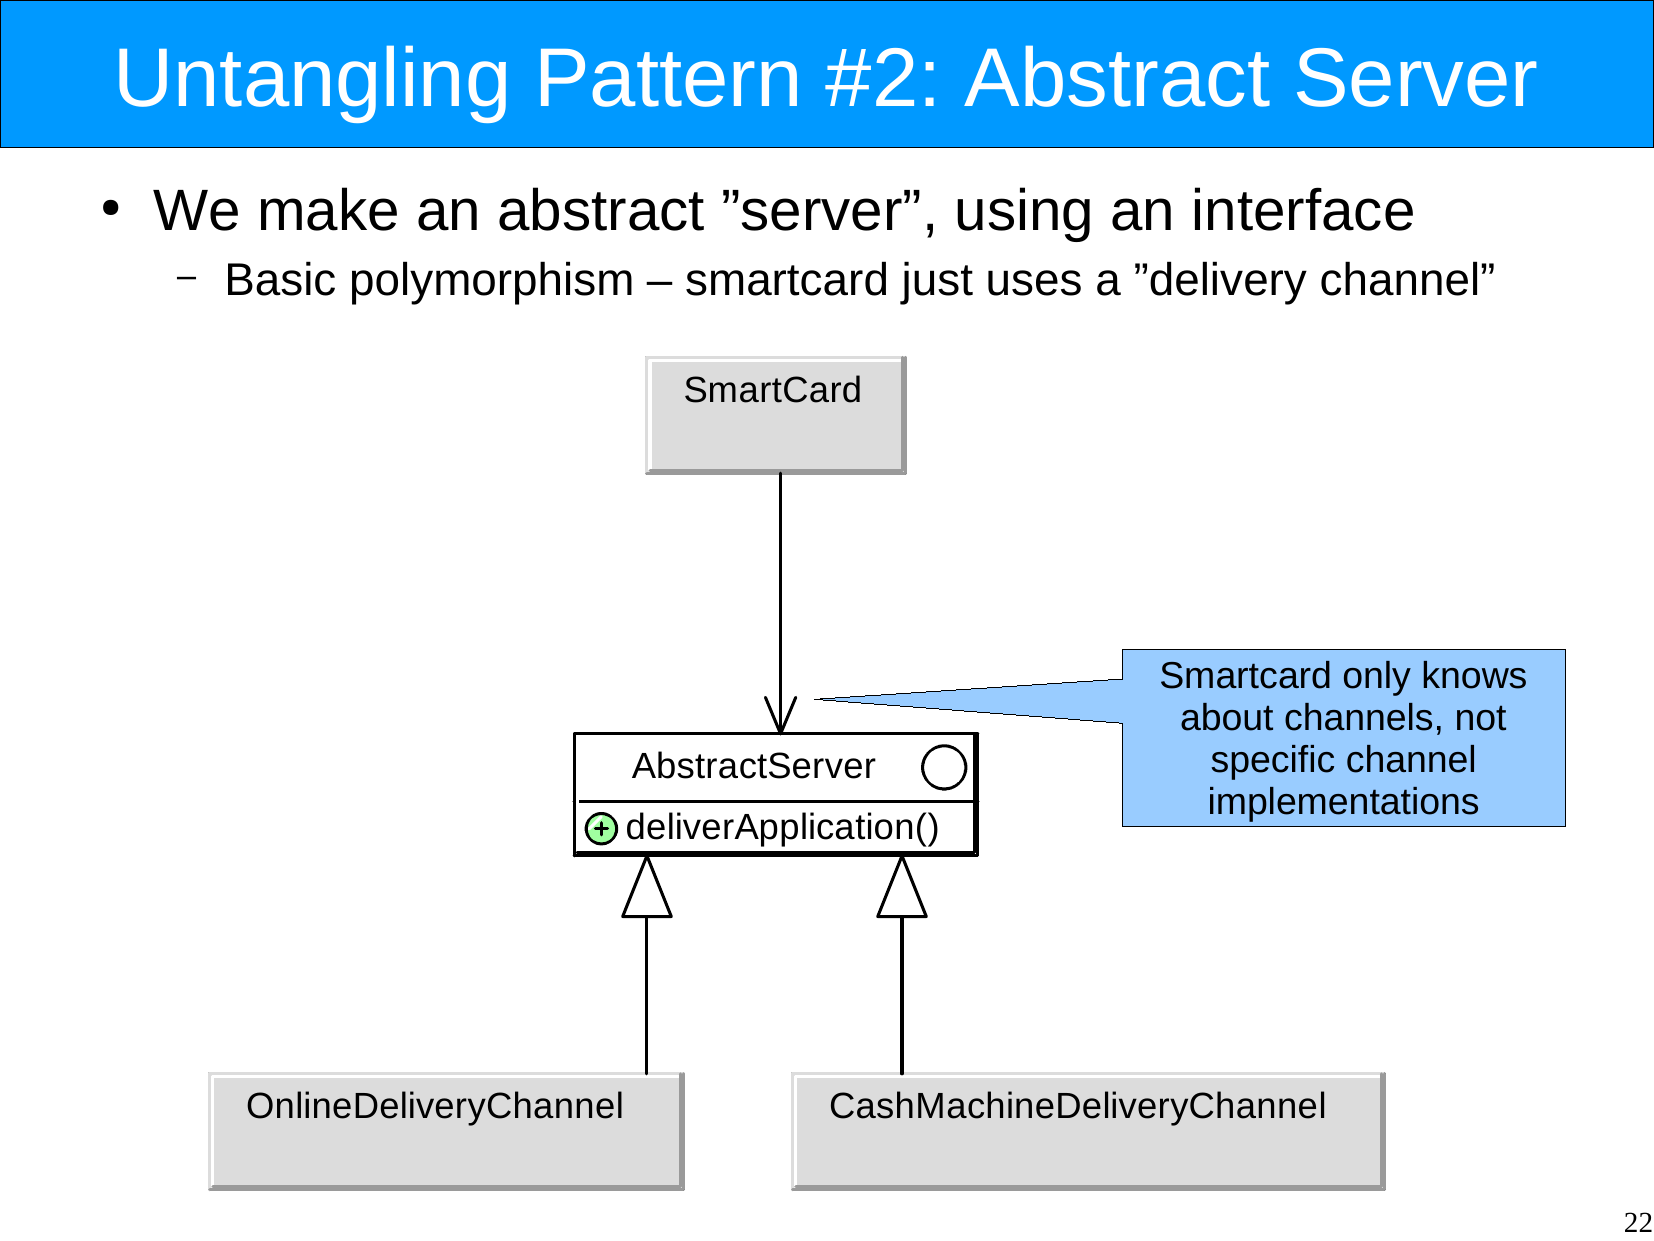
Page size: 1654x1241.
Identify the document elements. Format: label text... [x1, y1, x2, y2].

text_box Smartcard only knows about channels, not specific channel implementations [1388, 649, 1566, 827]
picture [206, 354, 1388, 1193]
list We make an abstract ”server”, using an interface Basic polymorphism – smartcard just uses a ”delivery channel” [82, 177, 1571, 1241]
title Untangling Pattern #2: Abstract Server [82, 13, 1571, 142]
